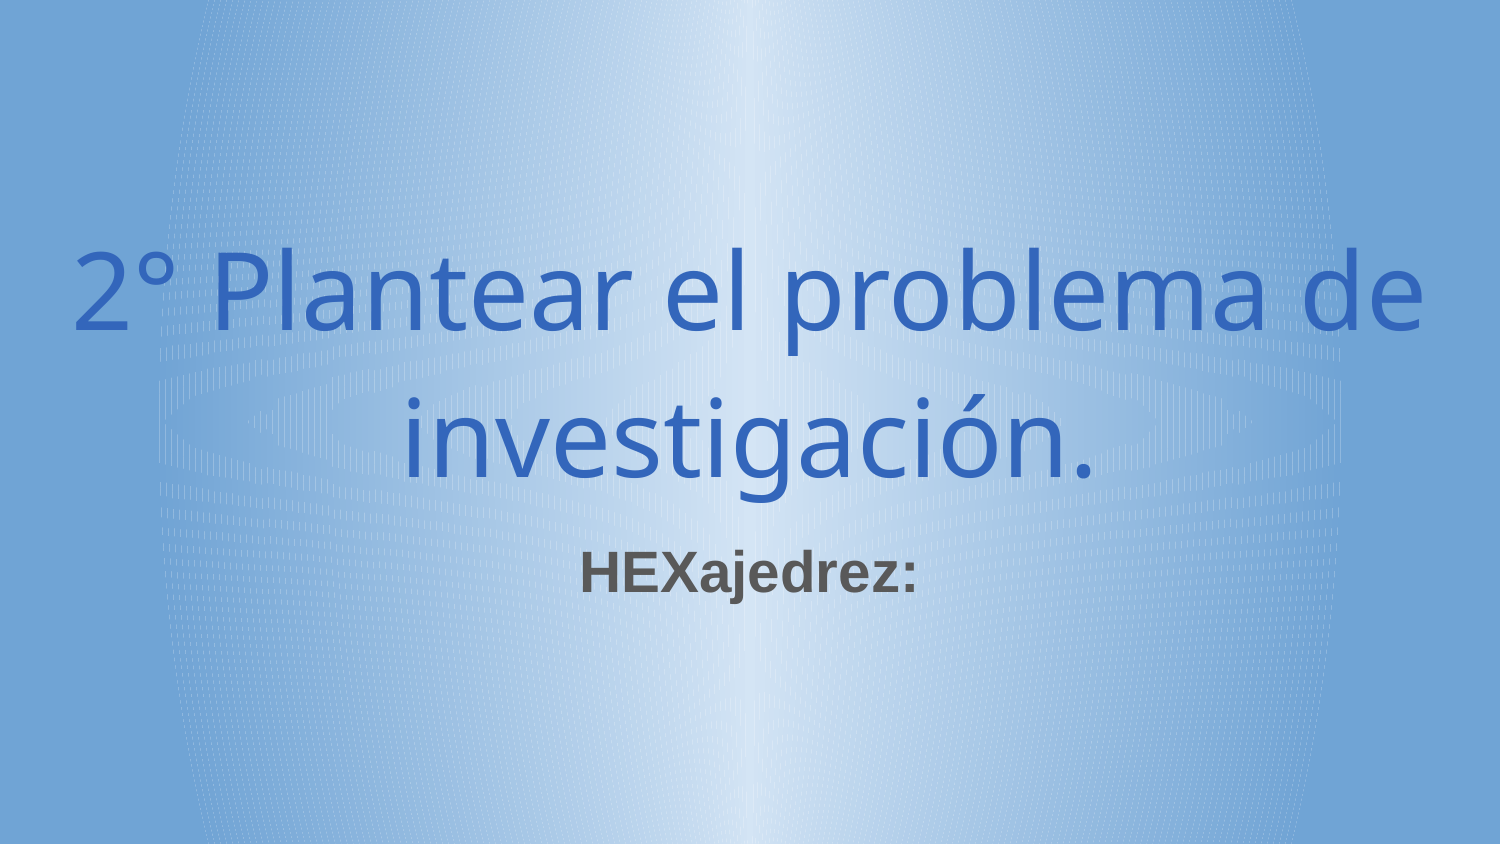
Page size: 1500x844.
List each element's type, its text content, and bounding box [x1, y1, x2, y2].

subtitle HEXajedrez: [51, 524, 1449, 802]
title 2° Plantear el problema de investigación. [51, 187, 1449, 524]
